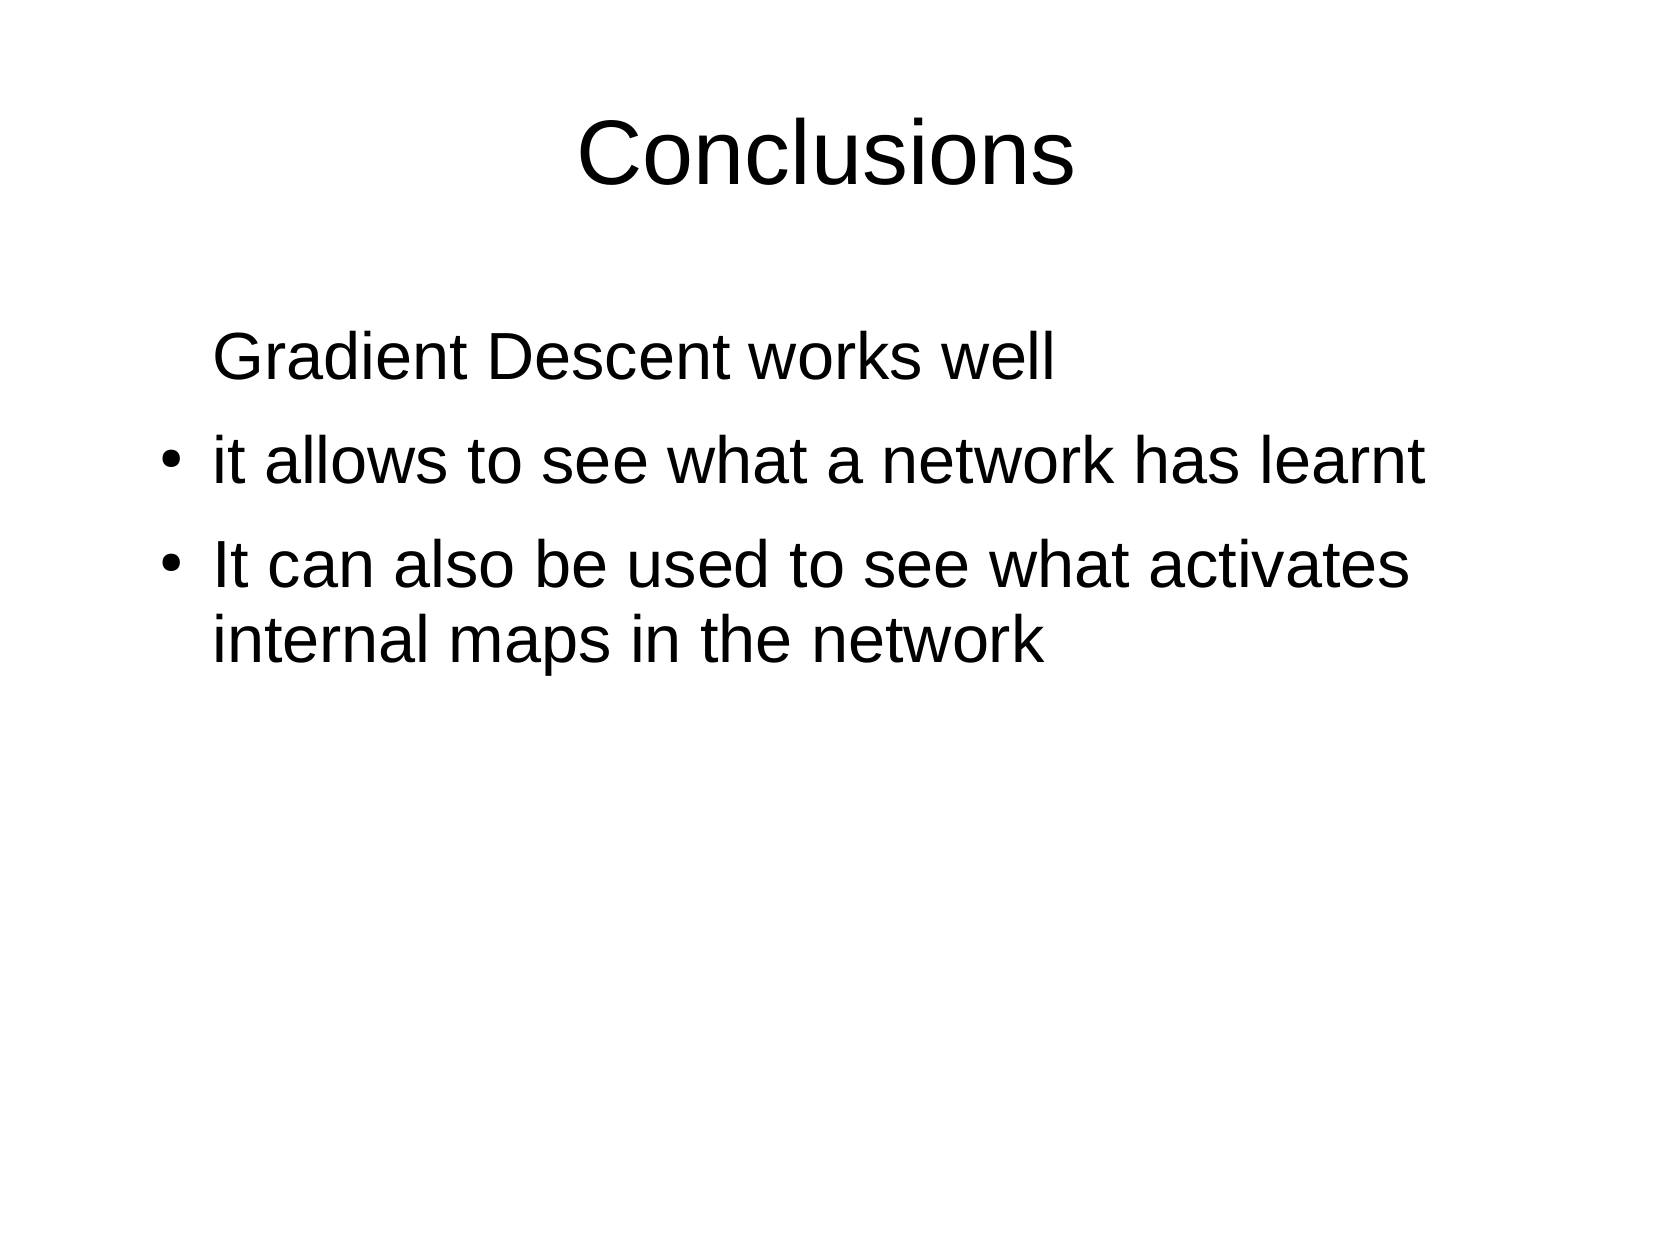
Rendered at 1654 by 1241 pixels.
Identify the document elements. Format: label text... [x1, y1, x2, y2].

list Gradient Descent works well it allows to see what a network has learnt It can also be used to see what activates internal maps in the network [141, 318, 1630, 1241]
title Conclusions [82, 49, 1571, 257]
